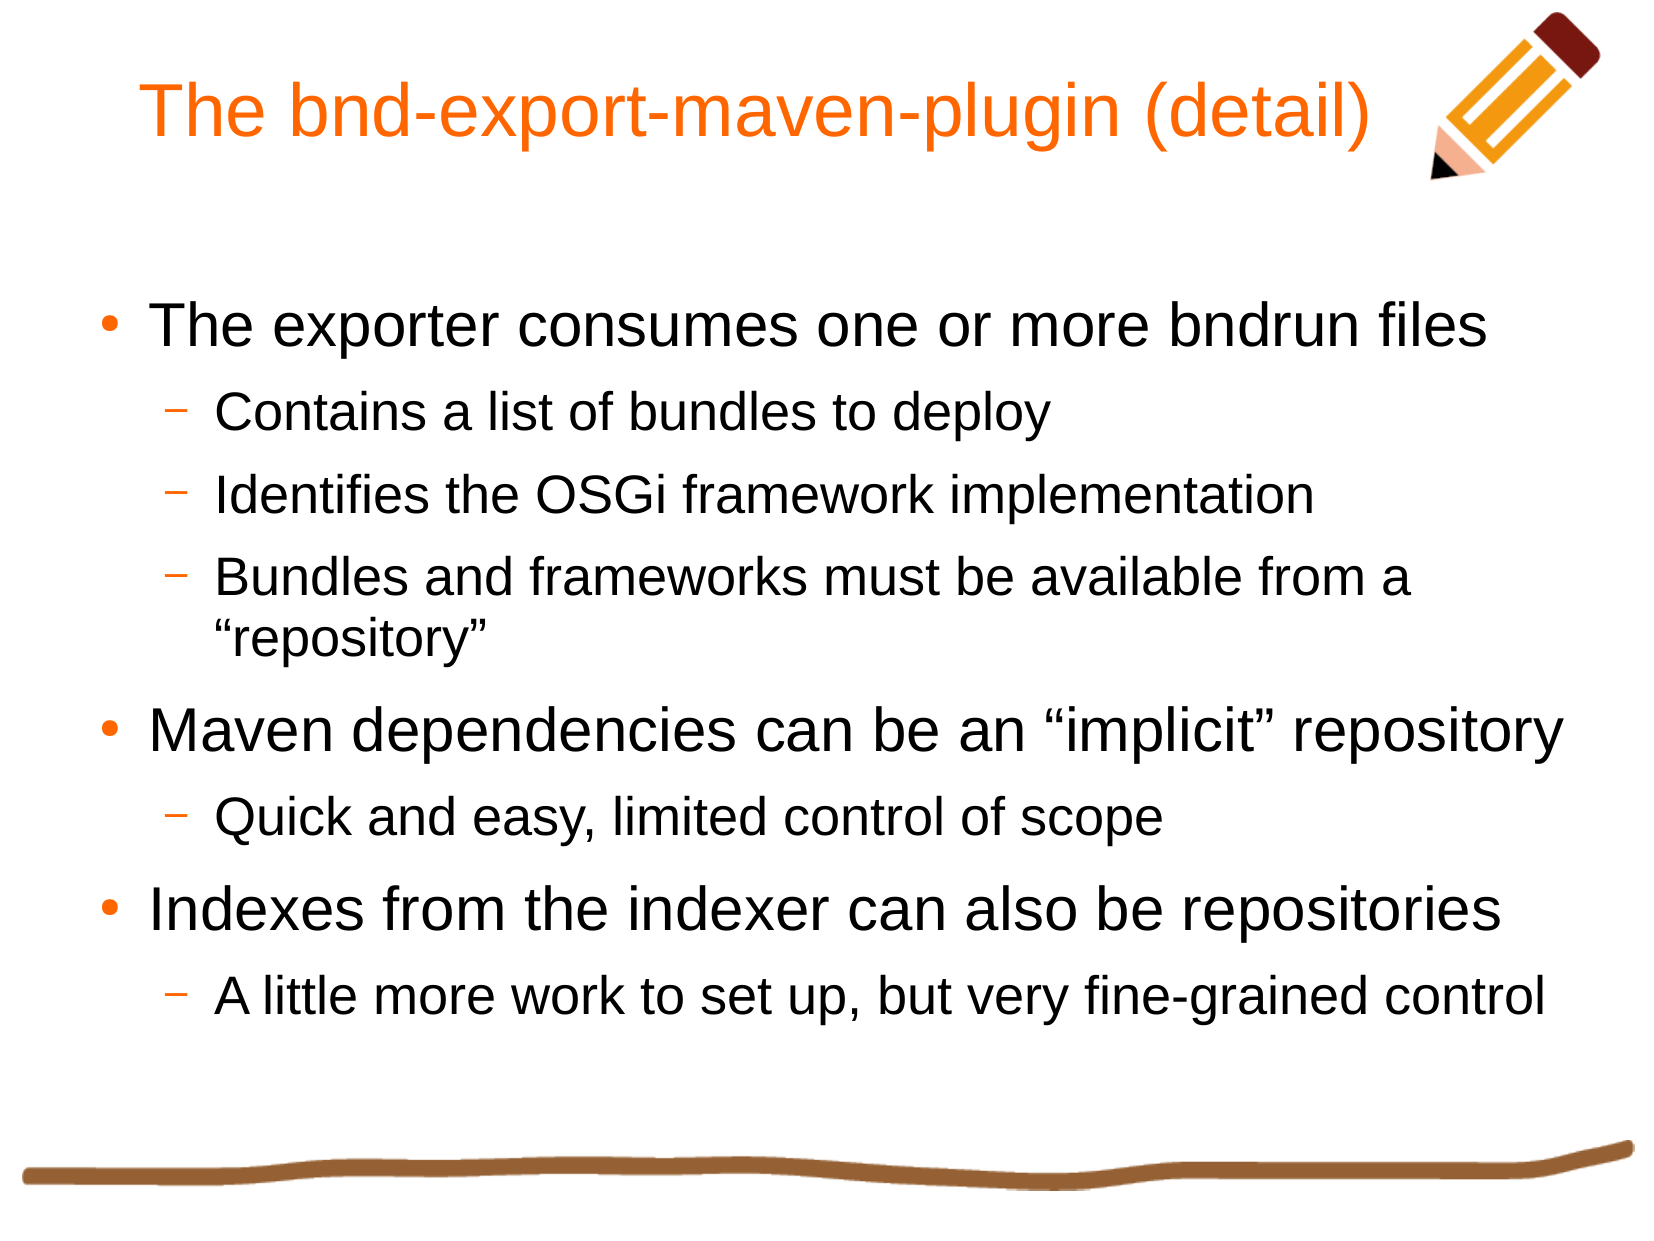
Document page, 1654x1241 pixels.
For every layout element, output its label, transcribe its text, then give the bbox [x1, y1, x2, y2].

picture [1430, 12, 1601, 181]
title The bnd-export-maven-plugin (detail) [82, 49, 1430, 172]
picture [22, 1140, 1635, 1191]
list The exporter consumes one or more bndrun files Contains a list of bundles to deploy Identifies the OSGi framework implementation Bundles and frameworks must be available from a “repository” Maven dependencies can be an “implicit” repository Quick and easy, limited control of scope Indexes from the indexer can also be repositories A little more work to set up, but very fine-grained control [82, 290, 1571, 1122]
